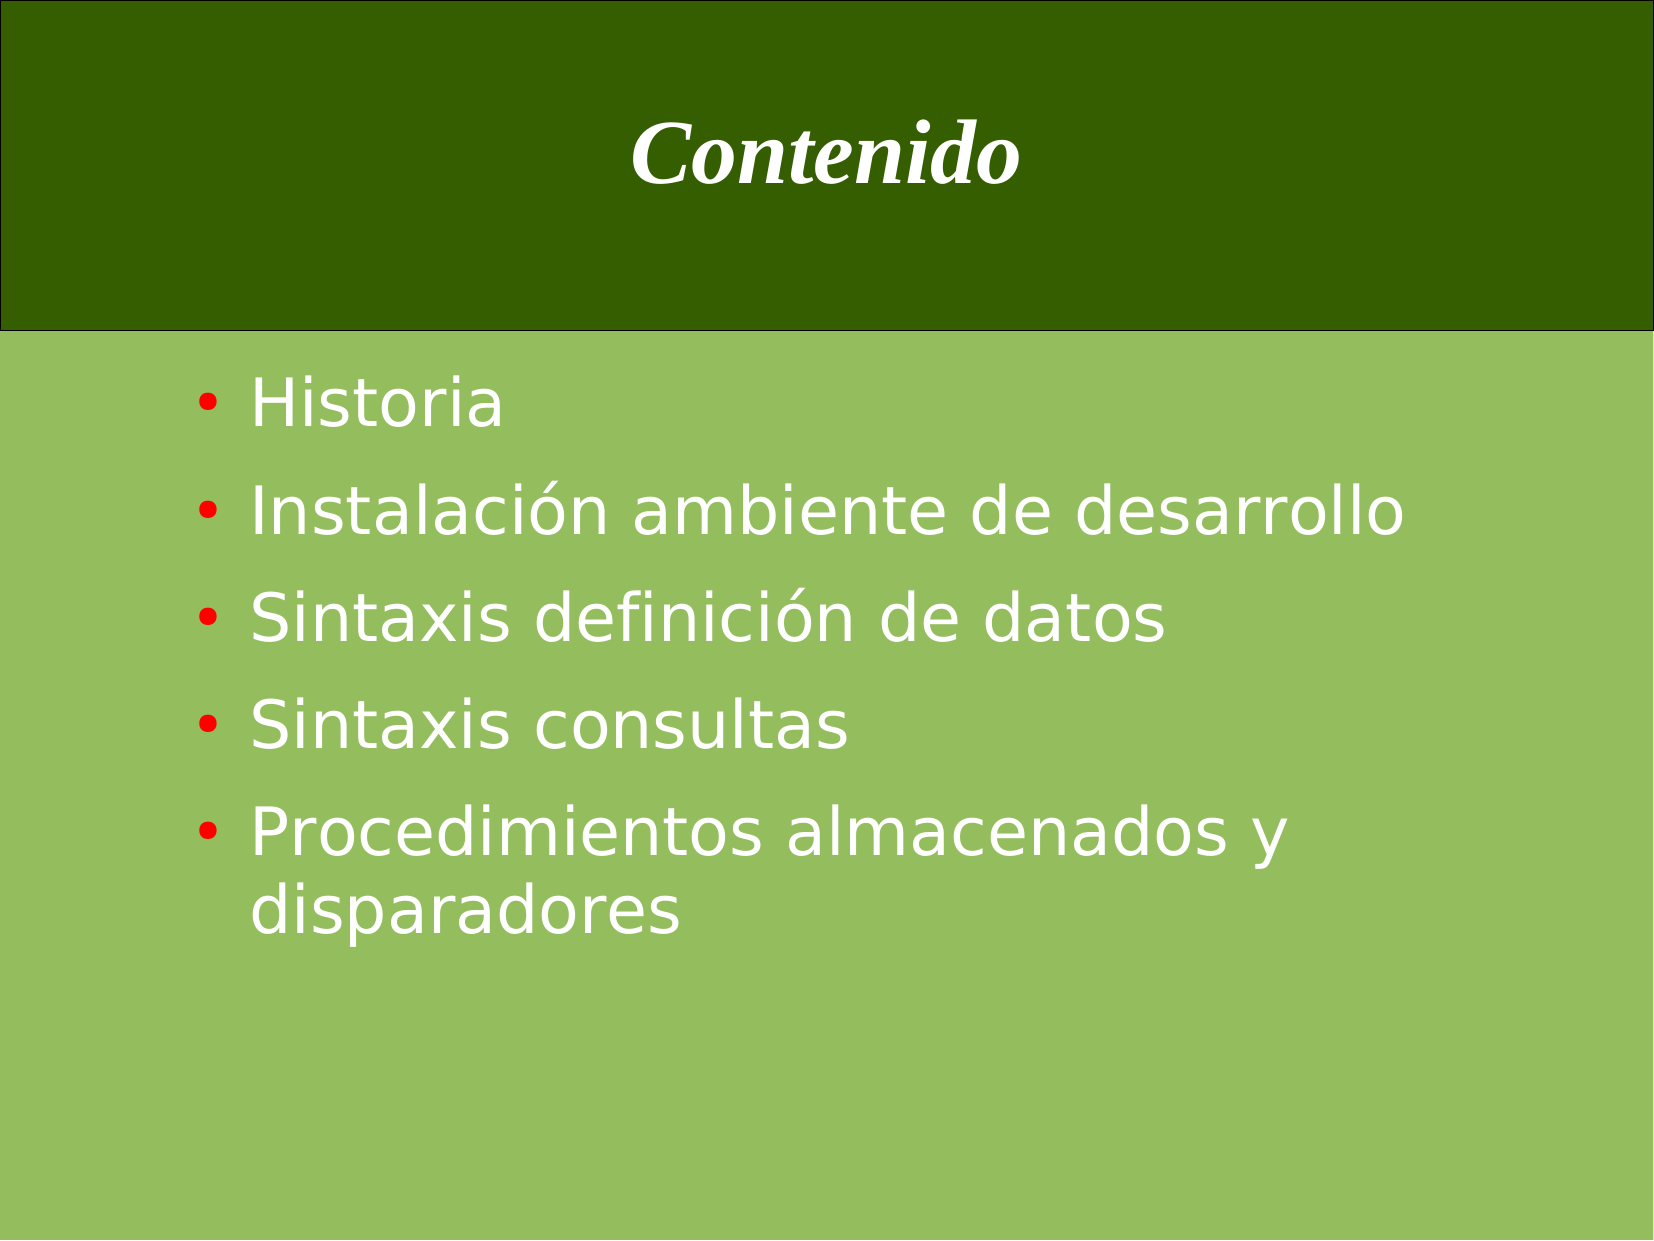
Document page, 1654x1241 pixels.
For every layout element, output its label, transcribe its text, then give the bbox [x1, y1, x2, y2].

list Historia Instalación ambiente de desarrollo Sintaxis definición de datos Sintaxis consultas Procedimientos almacenados y disparadores [178, 364, 1570, 1147]
title Contenido [82, 49, 1571, 257]
